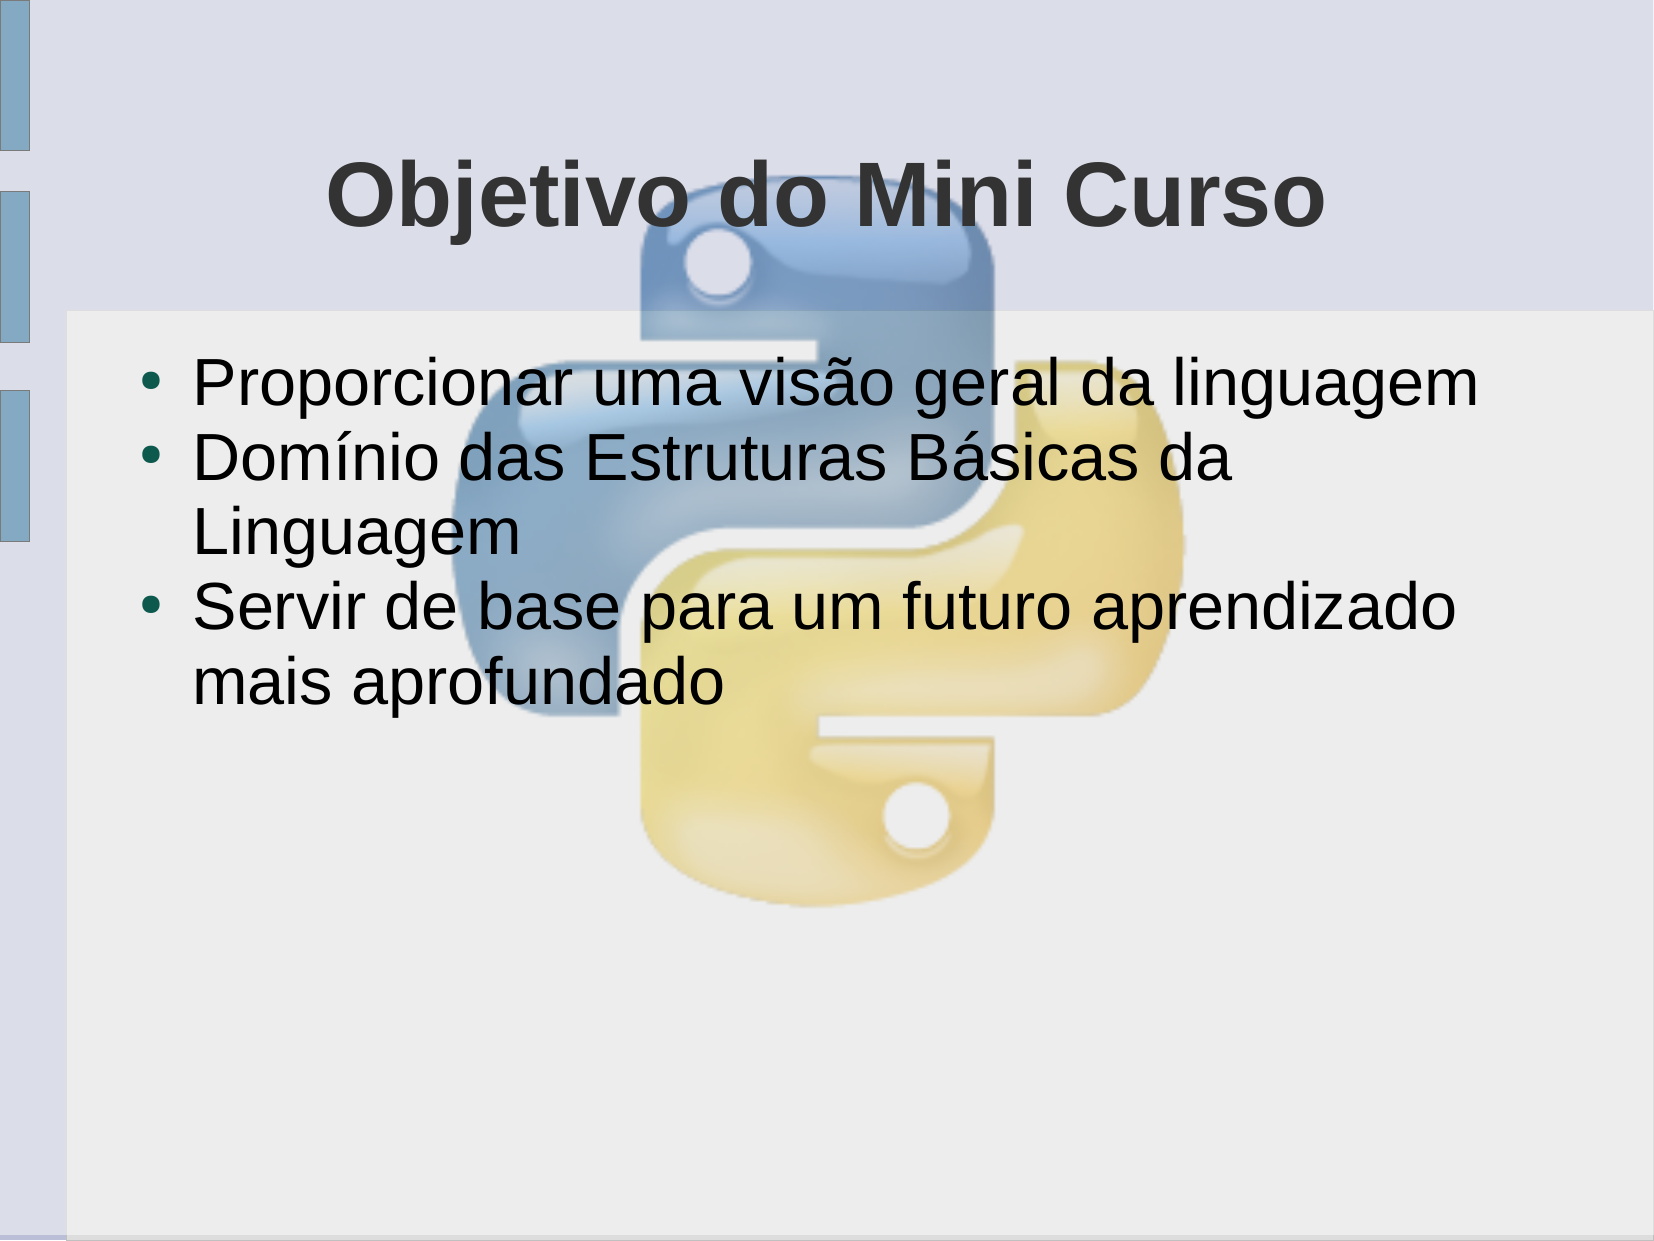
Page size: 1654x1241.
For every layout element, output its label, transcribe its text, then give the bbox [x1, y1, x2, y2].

title Objetivo do Mini Curso [121, 91, 1534, 299]
picture [0, 0, 1654, 1235]
list Proporcionar uma visão geral da linguagem Domínio das Estruturas Básicas da Linguagem Servir de base para um futuro aprendizado mais aprofundado [121, 344, 1534, 1127]
